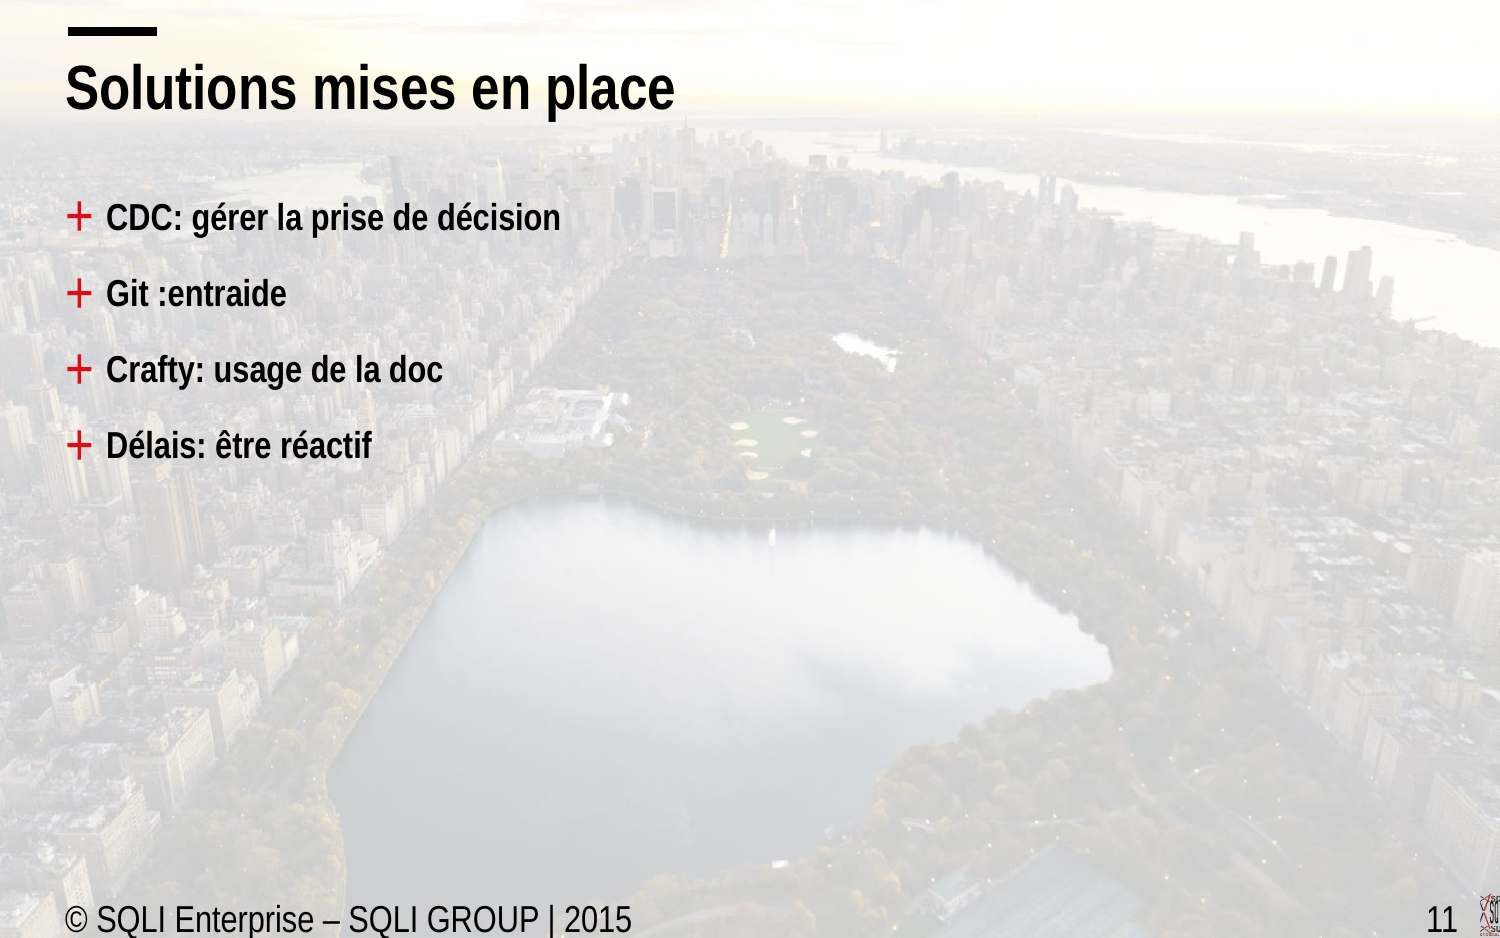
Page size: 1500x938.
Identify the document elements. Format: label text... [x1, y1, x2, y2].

title Solutions mises en place [50, 39, 1450, 131]
footer © SQLI Enterprise – SQLI GROUP | 2015 [50, 887, 842, 935]
slide_number <numéro> [1411, 887, 1484, 935]
picture [0, 0, 1500, 938]
list CDC: gérer la prise de décision Git :entraide Crafty: usage de la doc Délais: être réactif [50, 185, 1450, 450]
